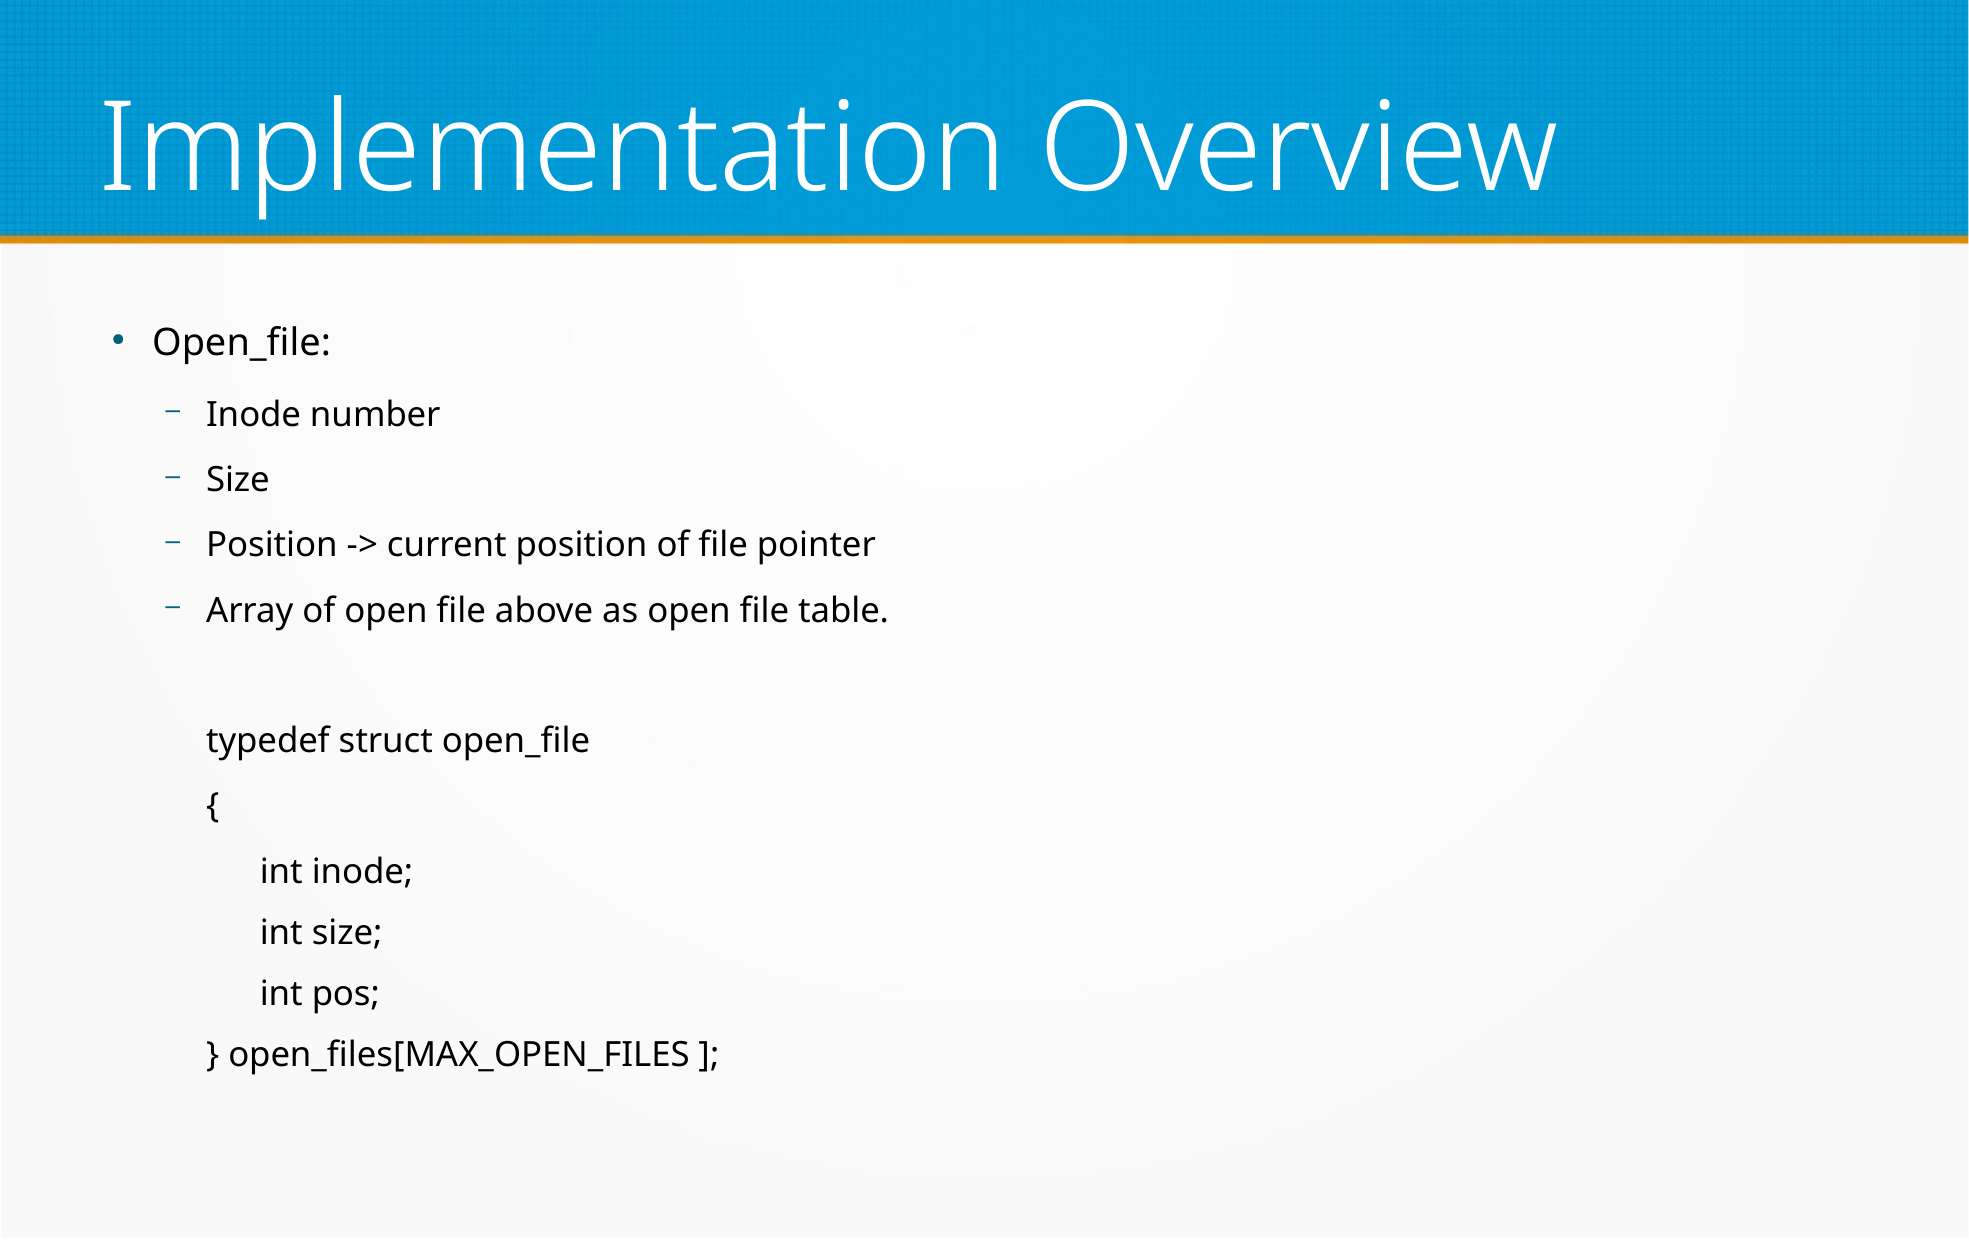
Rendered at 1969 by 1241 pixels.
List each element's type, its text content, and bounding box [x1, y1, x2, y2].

list Open_file: Inode number Size Position -> current position of file pointer Array of open file above as open file table. typedef struct open_file { int inode; int size; int pos; } open_files[MAX_OPEN_FILES ]; [98, 315, 1861, 1081]
picture [0, 233, 1969, 1241]
title Implementation Overview [98, 19, 1870, 227]
